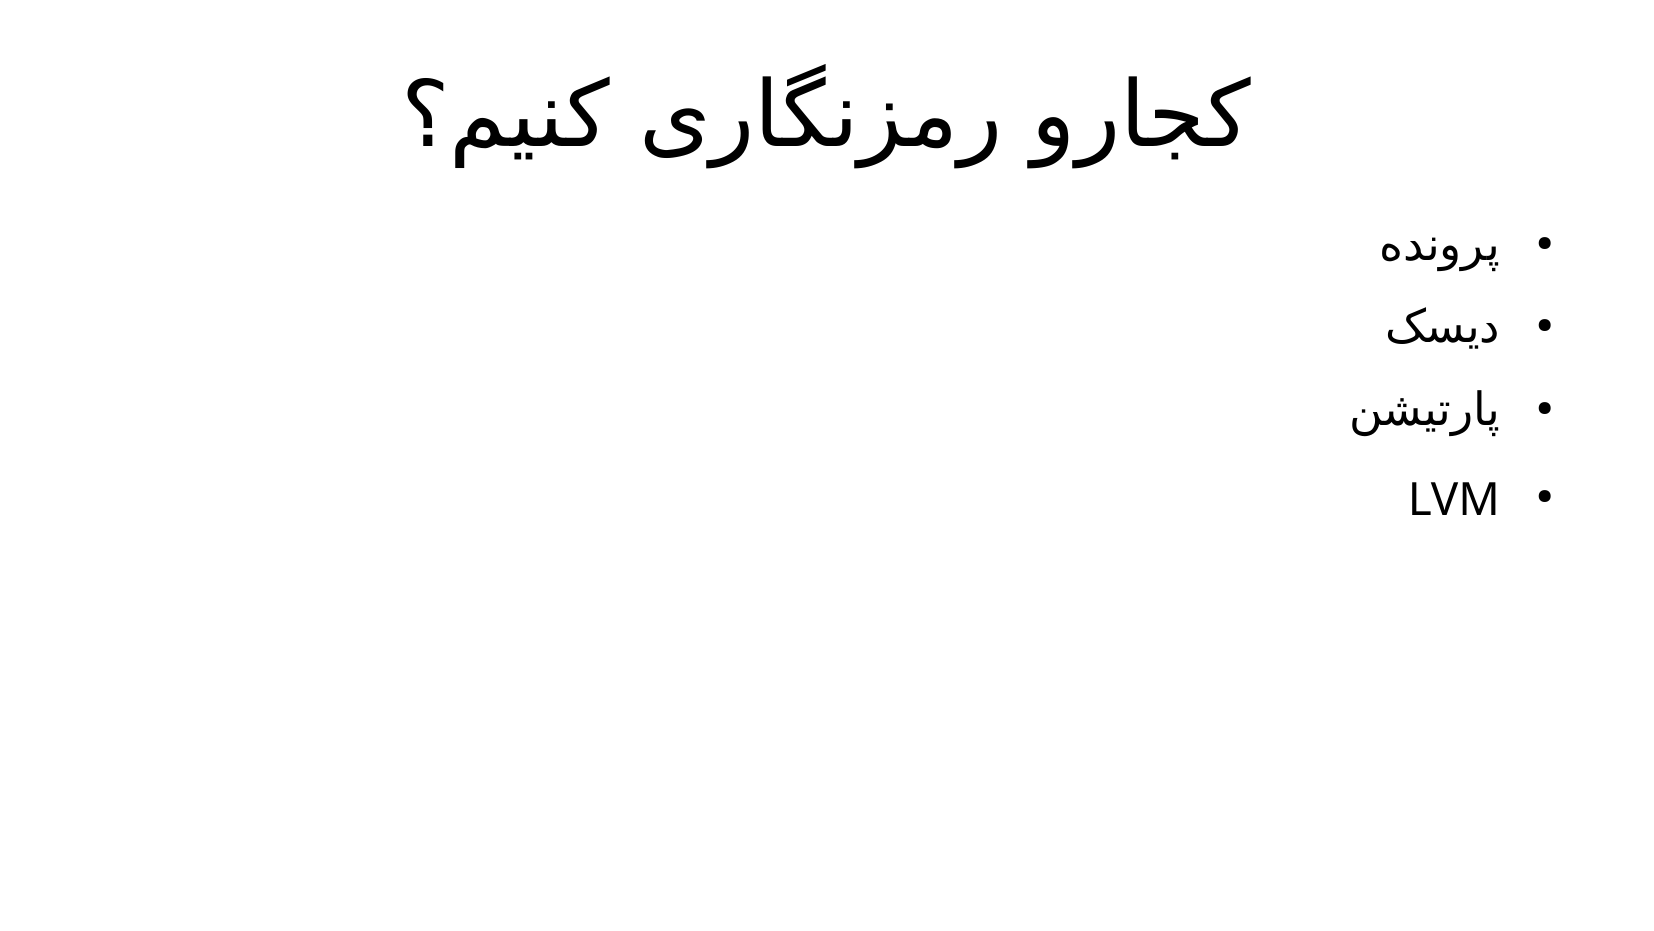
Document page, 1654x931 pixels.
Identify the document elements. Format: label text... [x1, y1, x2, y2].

list پرونده دیسک پارتیشن LVM [82, 217, 1571, 758]
title کجارو رمزنگاری کنیم؟ [82, 37, 1571, 193]
